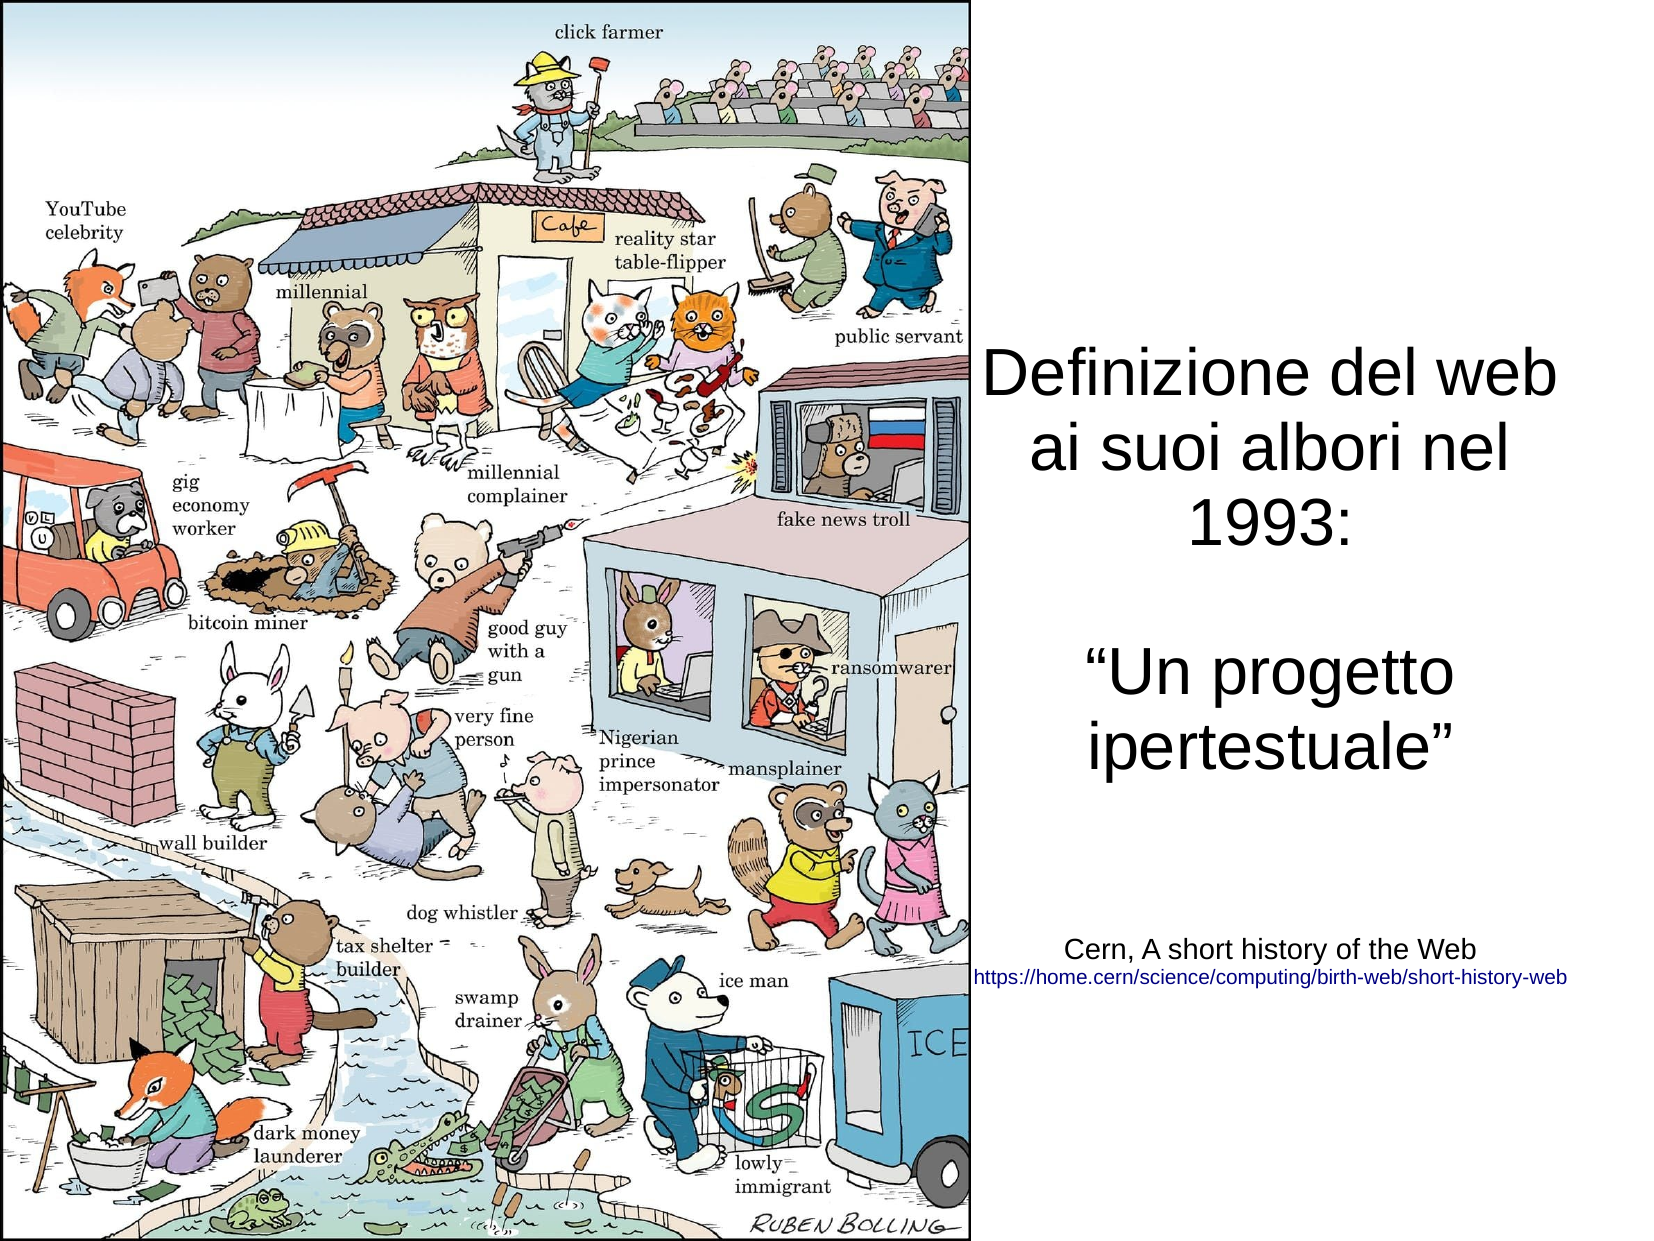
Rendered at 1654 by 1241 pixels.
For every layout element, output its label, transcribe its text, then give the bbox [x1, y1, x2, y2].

picture [0, 0, 971, 1241]
subtitle Definizione del web ai suoi albori nel 1993: “Un progetto ipertestuale” Cern, A short history of the Web https://home.cern/science/computing/birth-web/short-history-web [971, 290, 1571, 1109]
